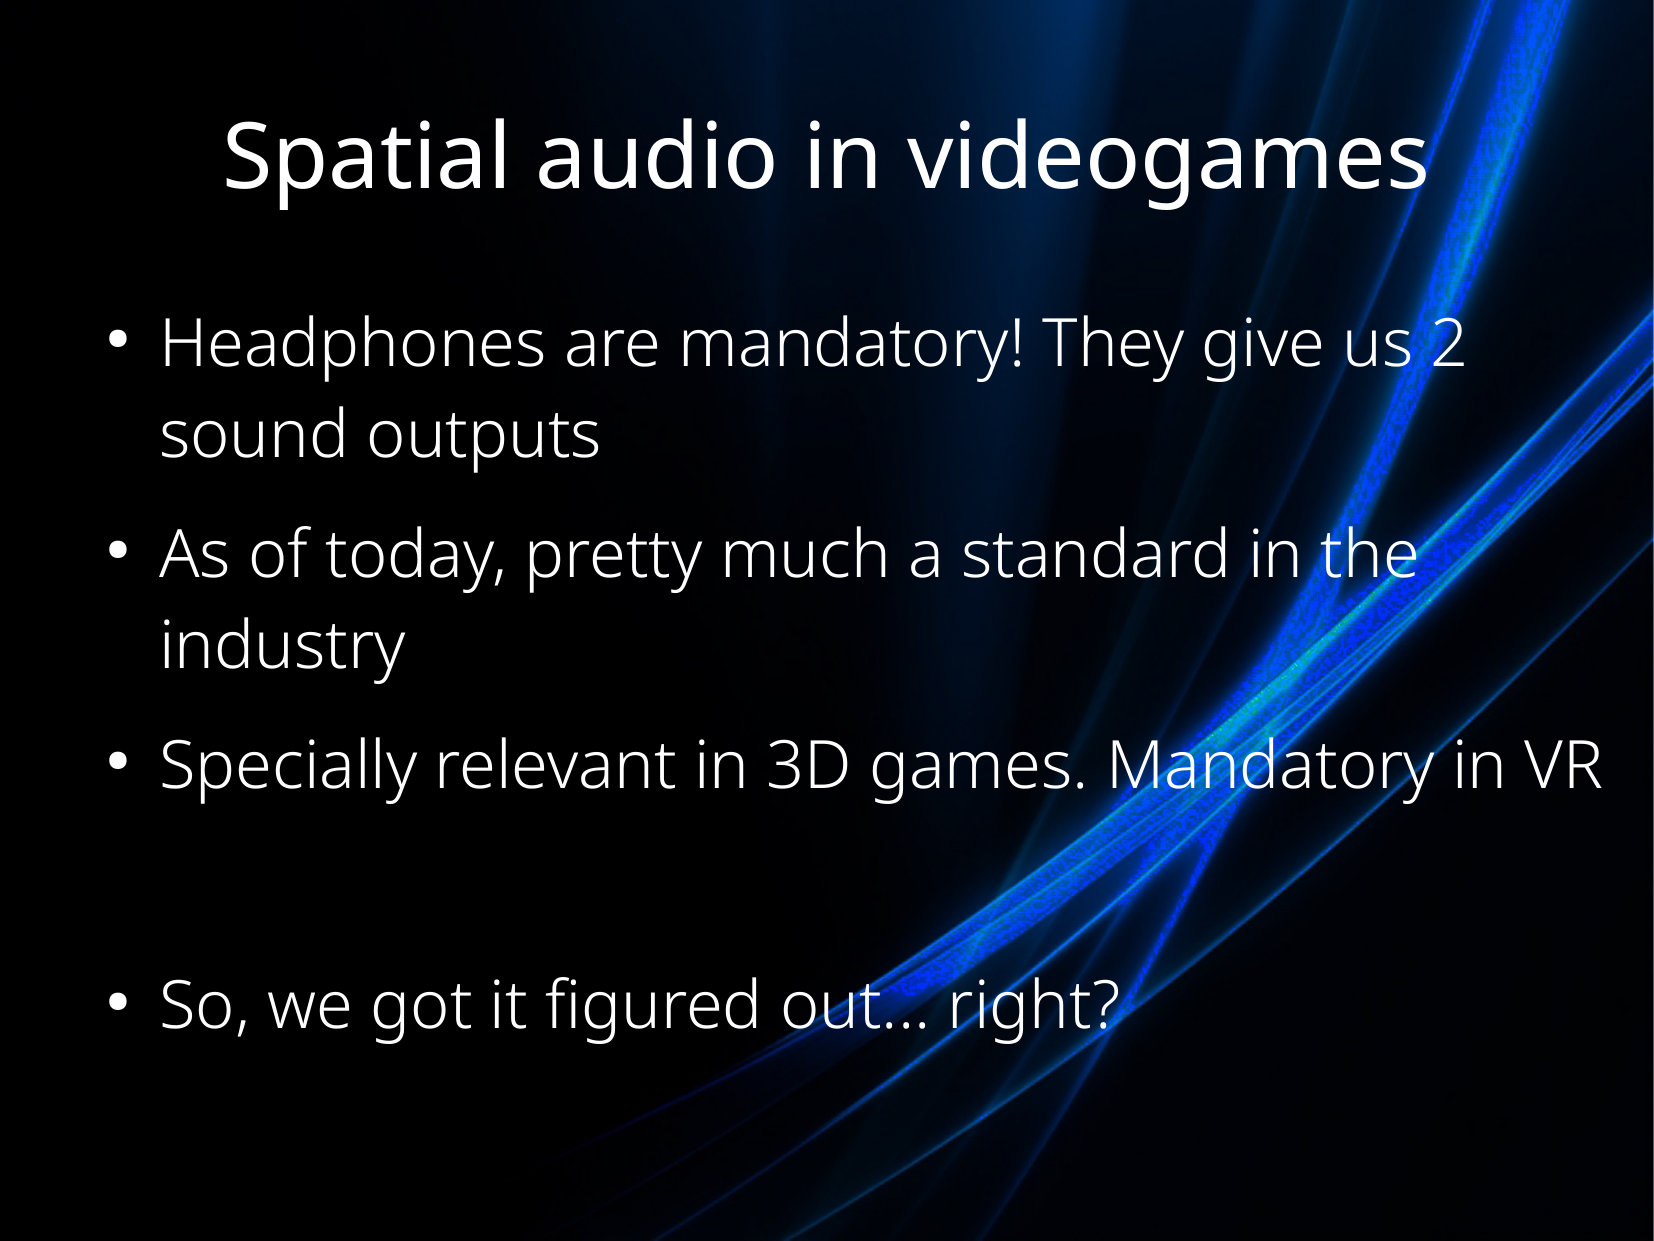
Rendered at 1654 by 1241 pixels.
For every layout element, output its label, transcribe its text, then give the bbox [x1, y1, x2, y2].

list Headphones are mandatory! They give us 2 sound outputs As of today, pretty much a standard in the industry Specially relevant in 3D games. Mandatory in VR So, we got it figured out... right? [88, 295, 1625, 1114]
title Spatial audio in videogames [82, 49, 1571, 257]
picture [0, 0, 1654, 1241]
